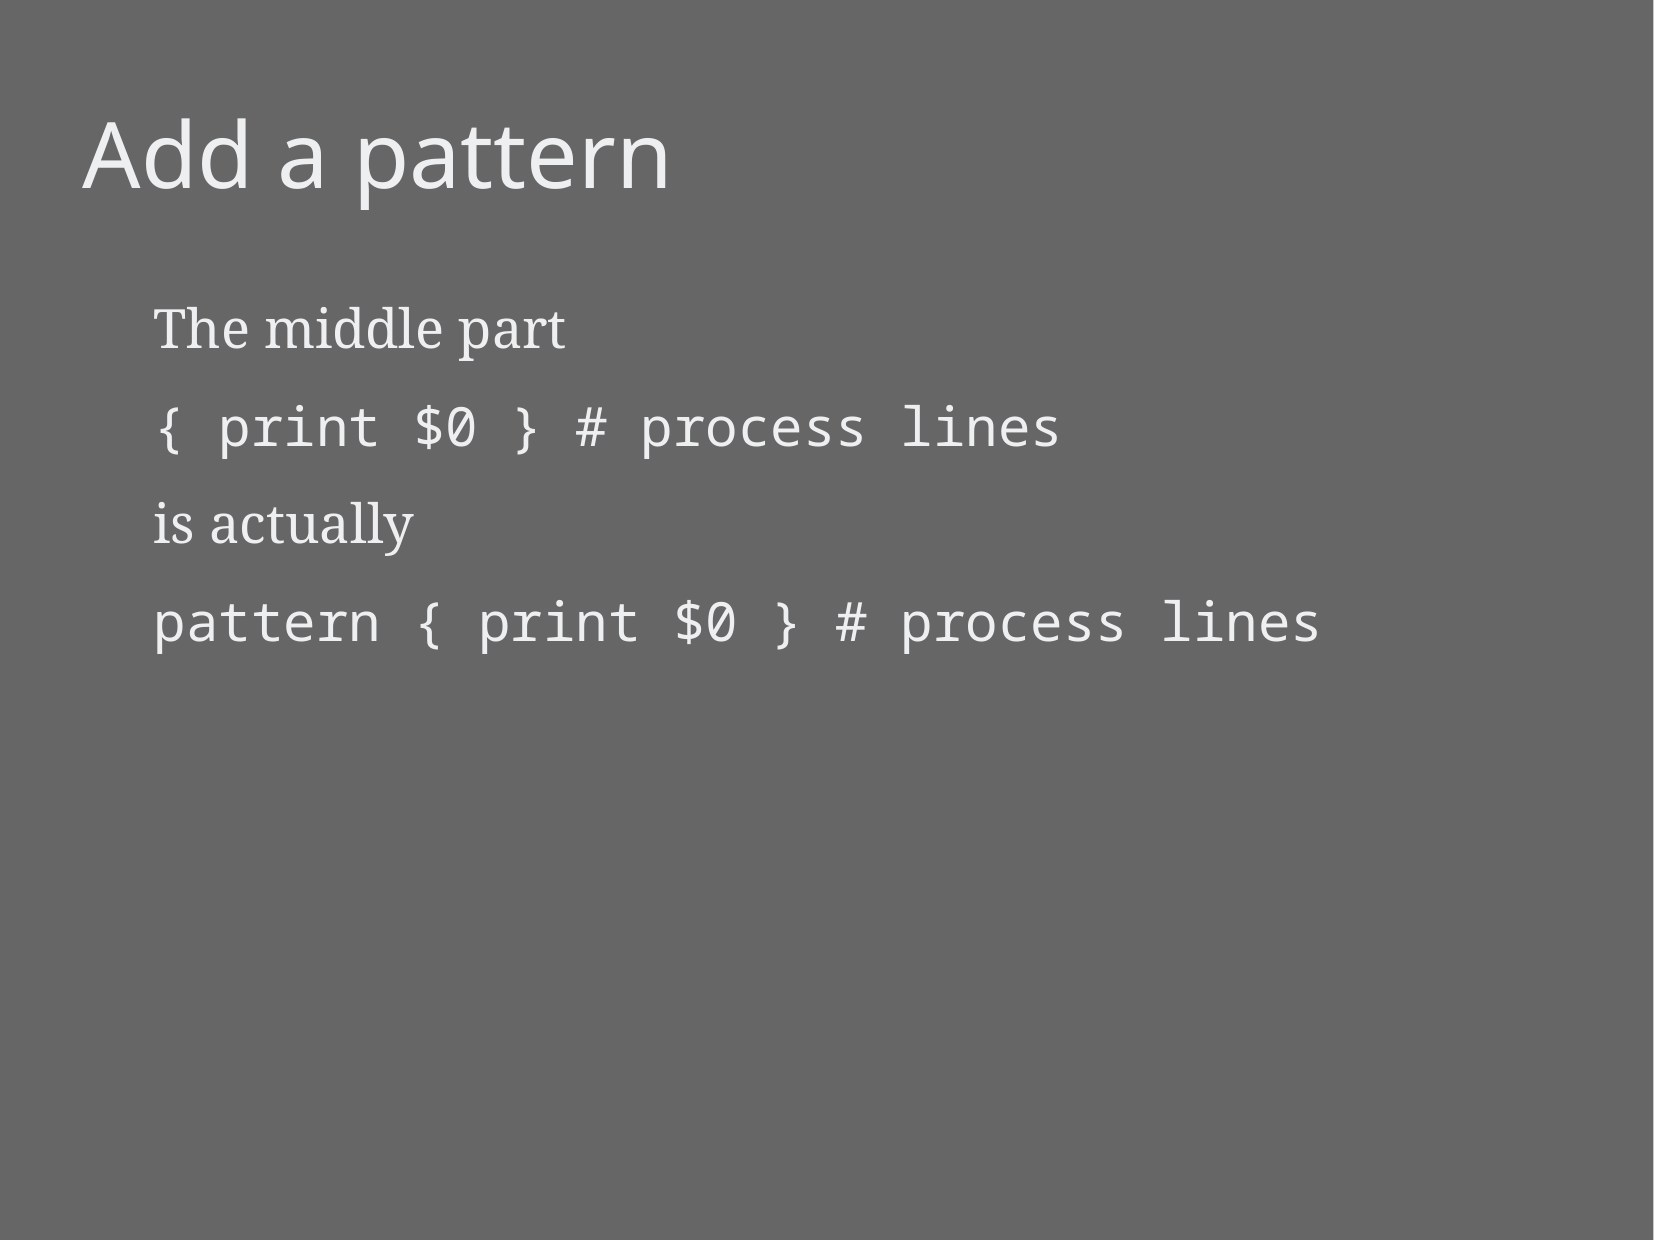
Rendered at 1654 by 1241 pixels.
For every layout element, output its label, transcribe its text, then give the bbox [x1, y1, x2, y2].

title Add a pattern [82, 49, 1571, 257]
list The middle part { print $0 } # process lines is actually pattern { print $0 } # process lines [82, 290, 1571, 1010]
